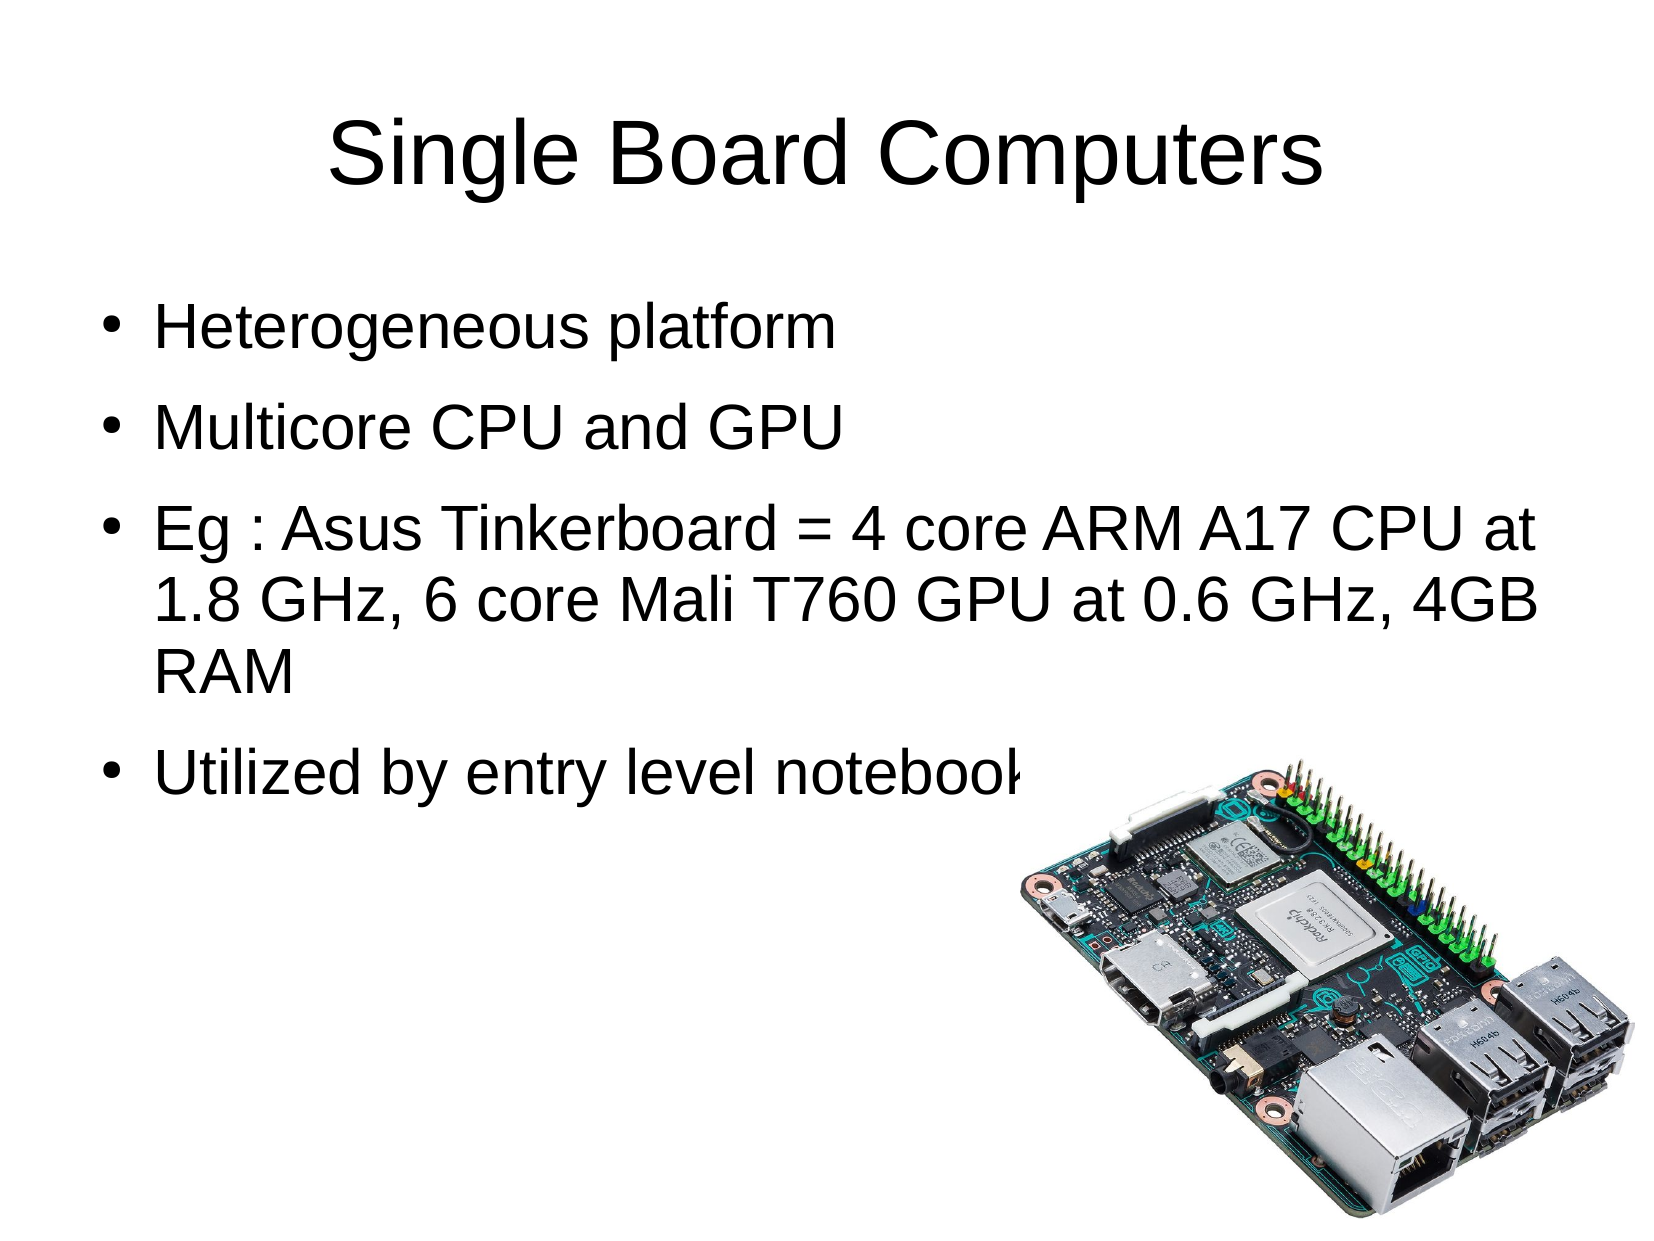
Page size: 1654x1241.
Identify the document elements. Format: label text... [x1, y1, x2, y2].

picture [1020, 750, 1636, 1228]
list Heterogeneous platform Multicore CPU and GPU Eg : Asus Tinkerboard = 4 core ARM A17 CPU at 1.8 GHz, 6 core Mali T760 GPU at 0.6 GHz, 4GB RAM Utilized by entry level notebooks [82, 290, 1571, 1010]
title Single Board Computers [82, 49, 1571, 257]
